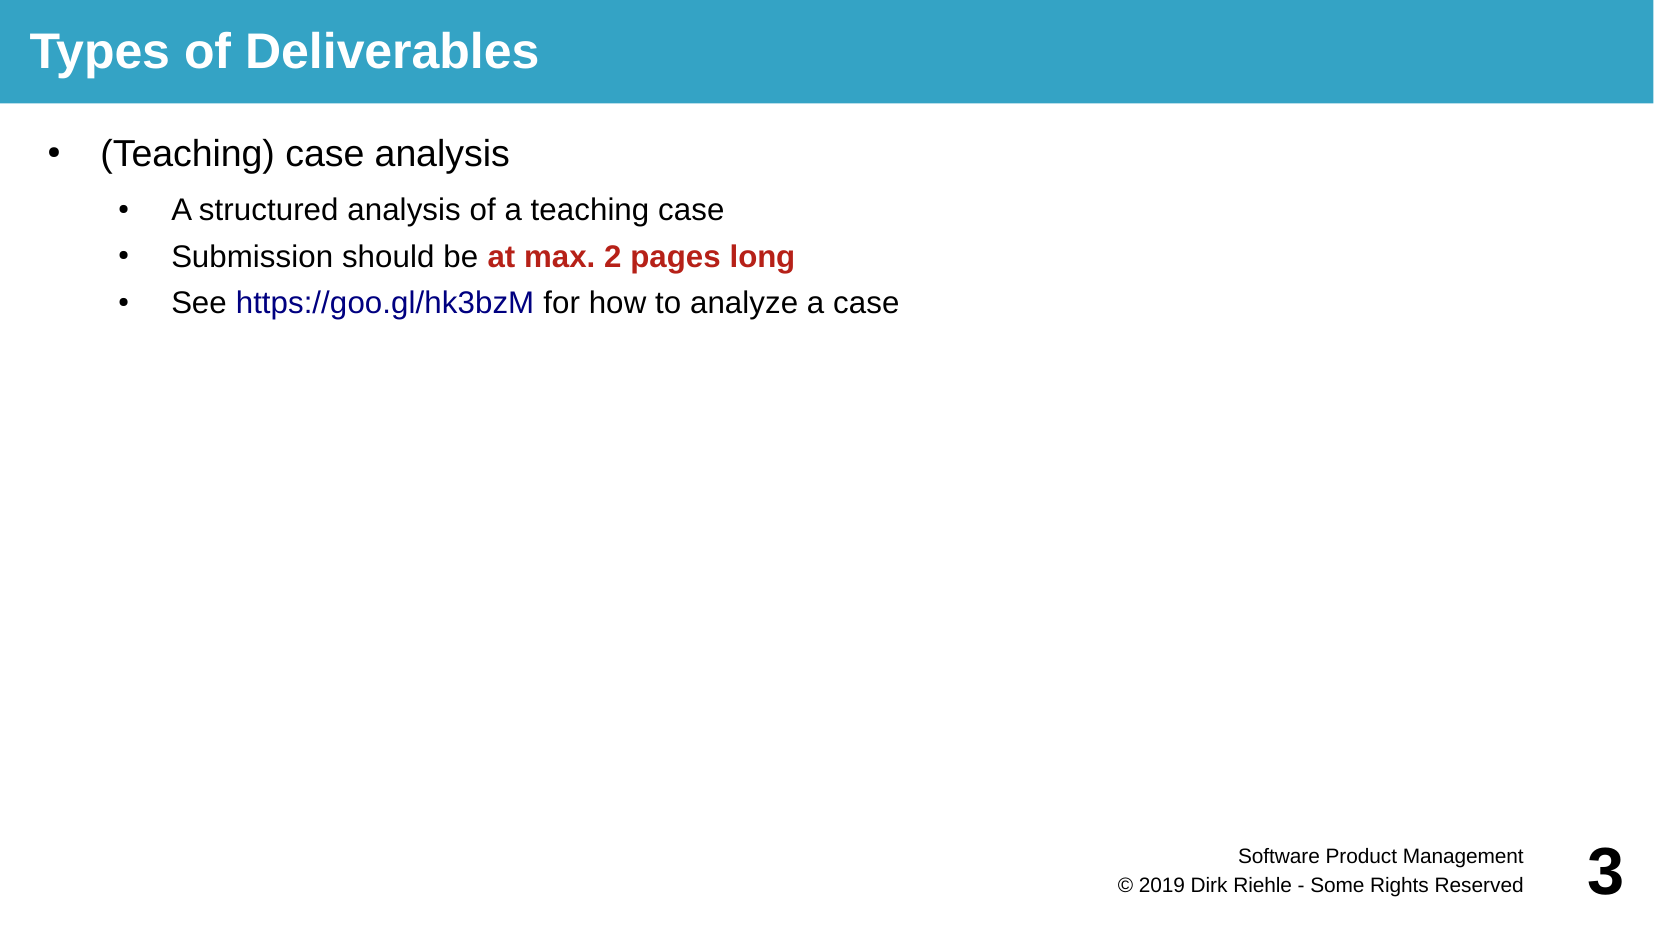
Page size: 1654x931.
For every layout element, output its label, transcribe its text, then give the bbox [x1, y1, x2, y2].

title Types of Deliverables [0, 0, 1654, 104]
list (Teaching) case analysis A structured analysis of a teaching case Submission should be at max. 2 pages long See https://goo.gl/hk3bzM for how to analyze a case [29, 132, 1625, 798]
